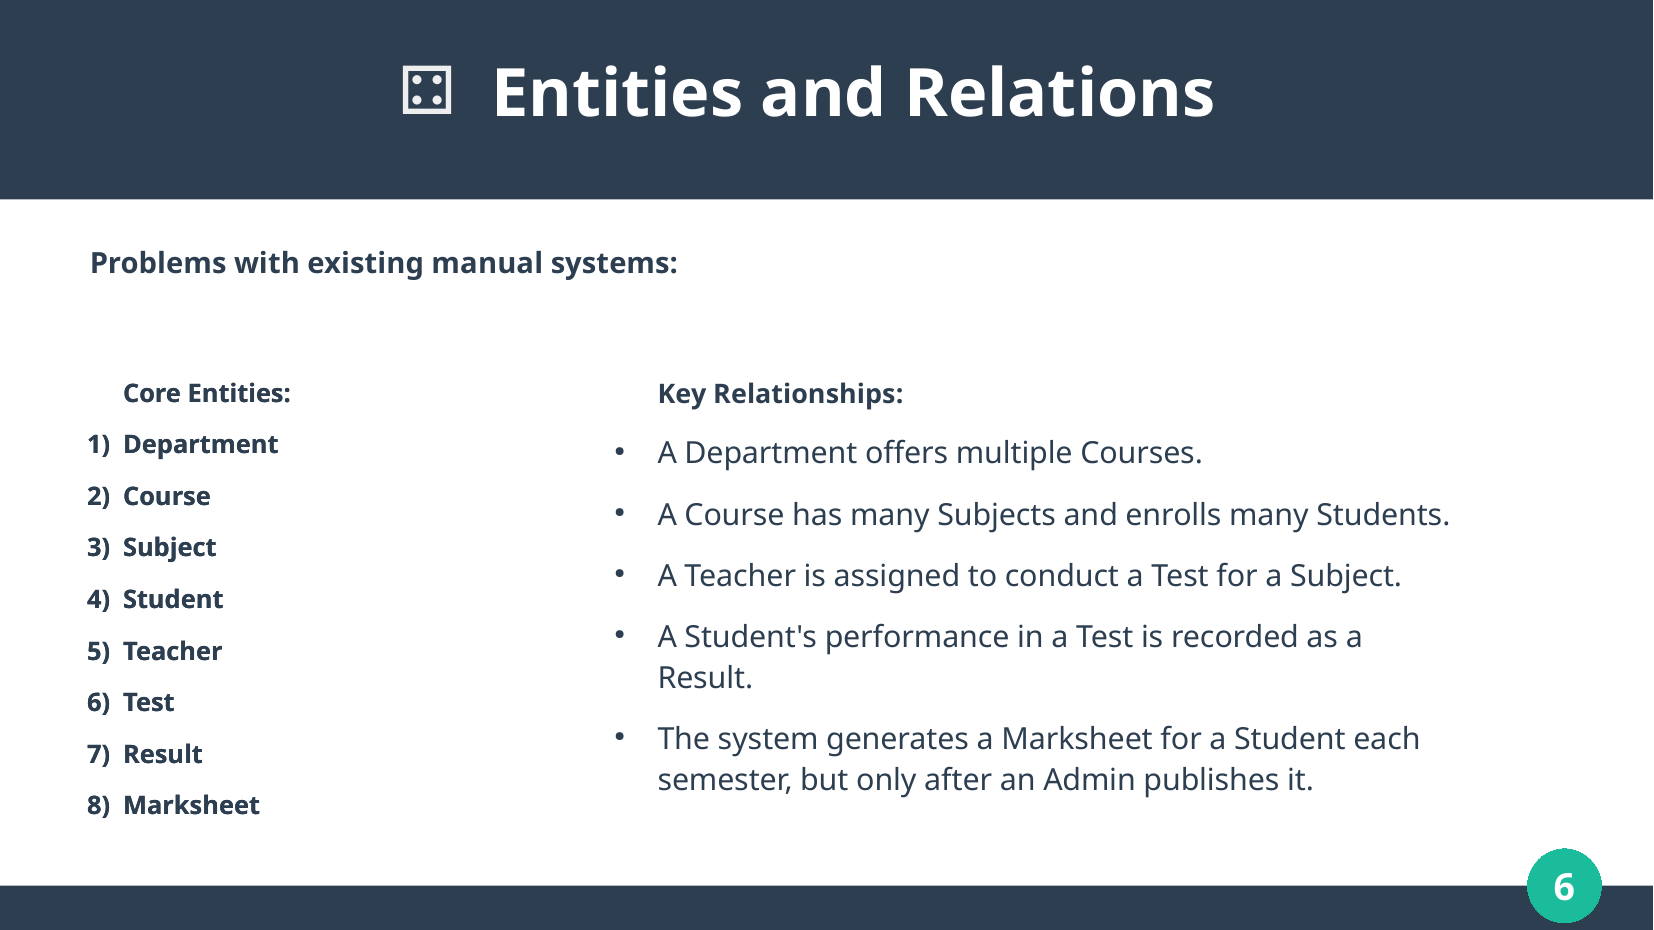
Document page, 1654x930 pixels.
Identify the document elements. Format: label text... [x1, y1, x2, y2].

list Core Entities: Department Course Subject Student Teacher Test Result Marksheet [75, 375, 413, 826]
text_box Problems with existing manual systems: [75, 225, 713, 301]
list Key Relationships: A Department offers multiple Courses. A Course has many Subjects and enrolls many Students. A Teacher is assigned to conduct a Test for a Subject. A Student's performance in a Test is recorded as a Result. The system generates a Marksheet for a Student each semester, but only after an Admin publishes it. [600, 375, 1463, 826]
title Entities and Relations [40, 32, 1576, 151]
